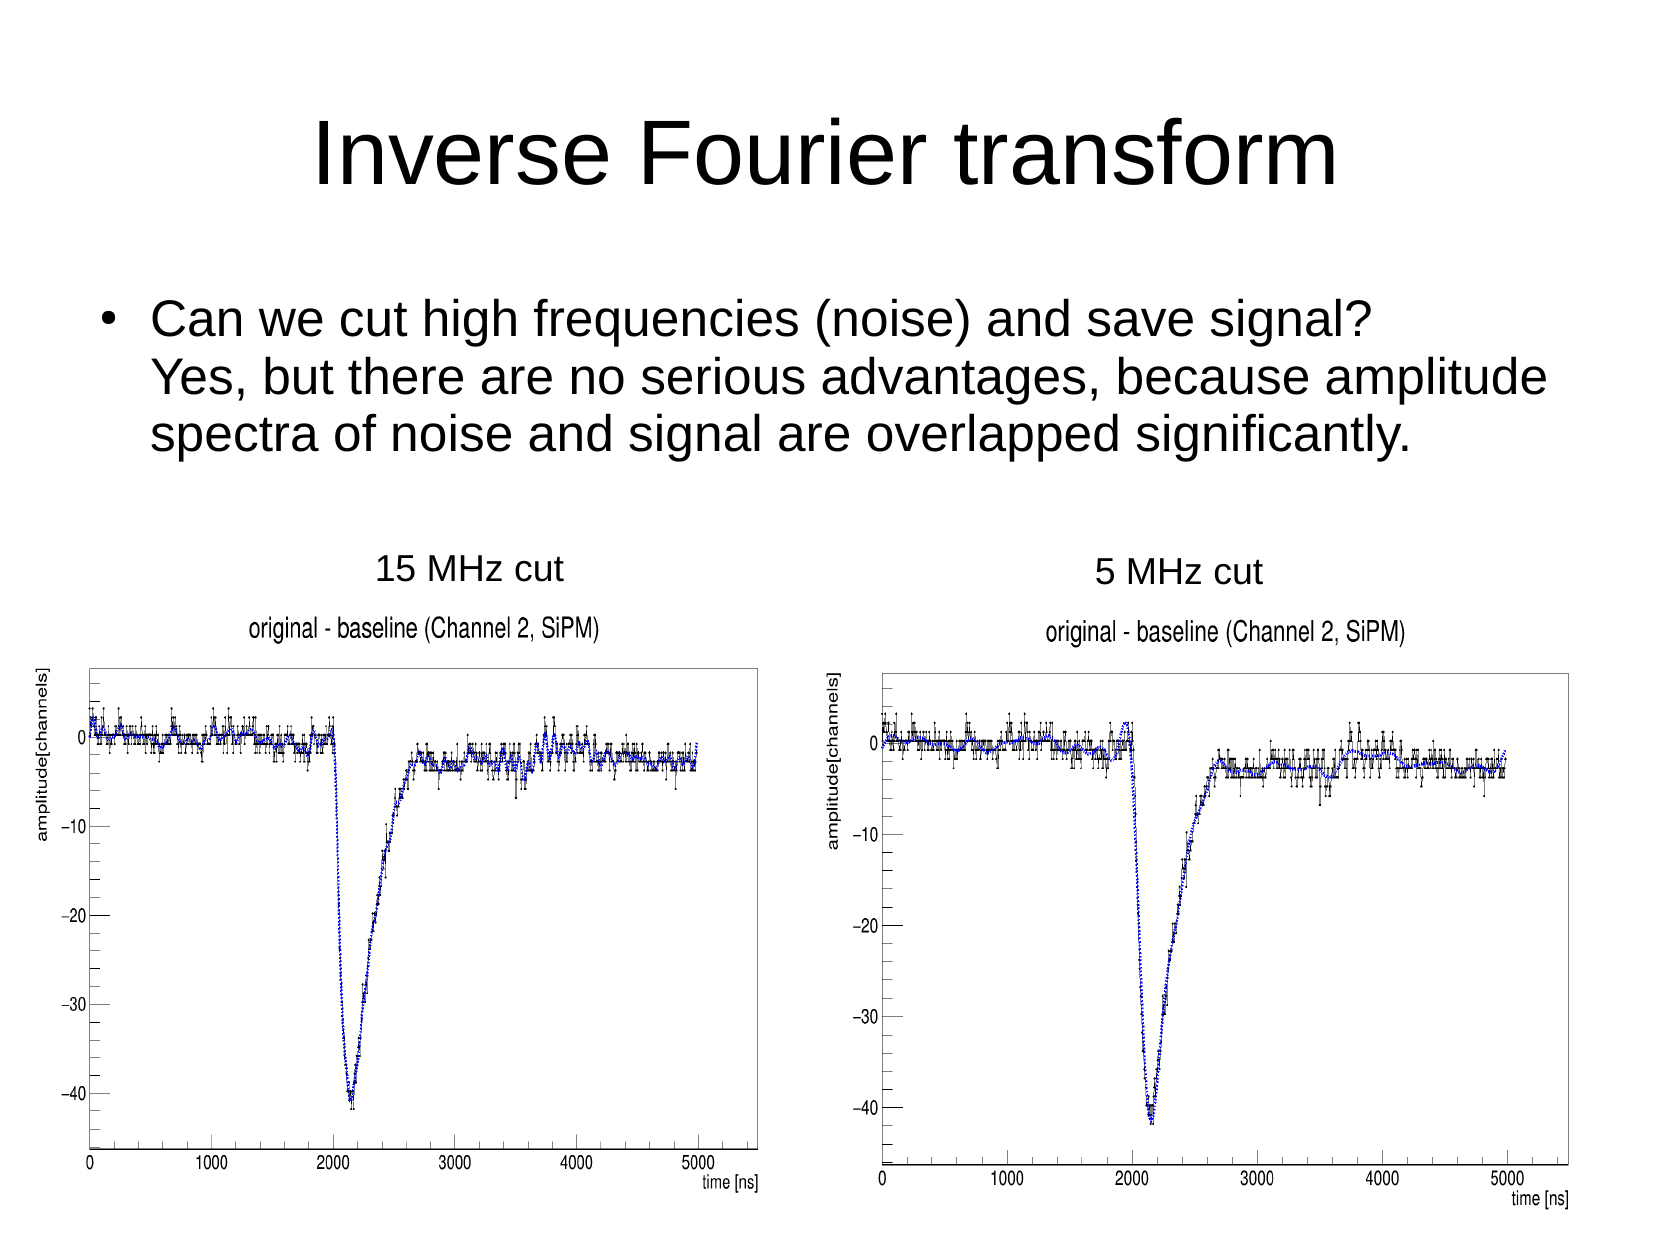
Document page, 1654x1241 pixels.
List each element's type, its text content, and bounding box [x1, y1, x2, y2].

picture [6, 608, 1654, 1226]
text_box 5 MHz cut [1080, 543, 1306, 601]
text_box 15 MHz cut [360, 540, 586, 597]
title Inverse Fourier transform [82, 49, 1571, 257]
list Can we cut high frequencies (noise) and save signal? Yes, but there are no serious advantages, because amplitude spectra of noise and signal are overlapped significantly. [82, 290, 1571, 466]
